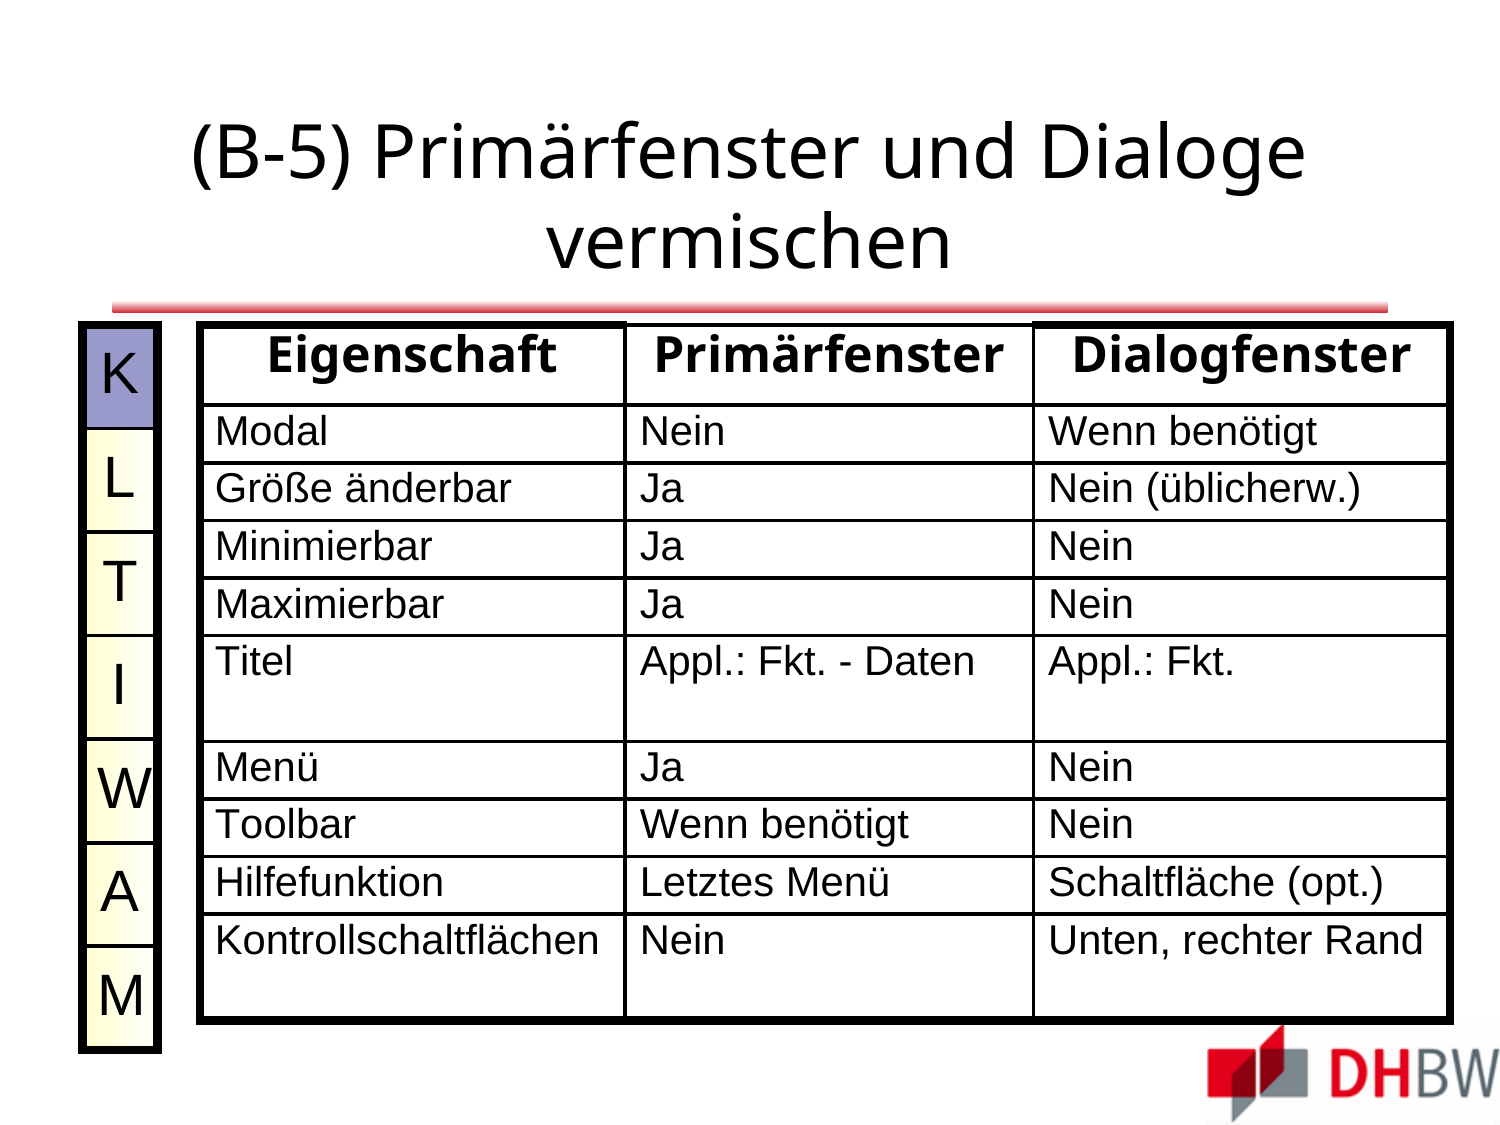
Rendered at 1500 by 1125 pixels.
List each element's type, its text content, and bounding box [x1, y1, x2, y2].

table_cell Nein [627, 916, 1032, 1016]
table_cell Appl.: Fkt. [1035, 637, 1446, 740]
table_cell Modal [204, 407, 623, 461]
table_cell M [87, 948, 153, 1046]
table_cell W [87, 741, 153, 841]
title (B-5) Primärfenster und Dialoge vermischen [112, 96, 1388, 292]
table_cell I [87, 637, 153, 737]
table_cell Nein [627, 407, 1032, 461]
picture [1206, 1021, 1500, 1125]
table_cell Toolbar [204, 801, 623, 855]
table_cell Minimierbar [204, 522, 623, 576]
table_cell Hilfefunktion [204, 858, 623, 912]
table_cell T [87, 534, 153, 634]
table_header Dialogfenster [1035, 329, 1446, 403]
table_header K [87, 329, 153, 427]
table_cell A [87, 845, 153, 944]
table_cell Größe änderbar [204, 465, 623, 519]
table_cell Wenn benötigt [1035, 407, 1446, 461]
table_cell Maximierbar [204, 580, 623, 634]
table_cell Titel [204, 637, 623, 740]
table_cell Nein [1035, 743, 1446, 797]
table_header Eigenschaft [204, 329, 623, 403]
table_header Primärfenster [627, 327, 1032, 403]
table_cell Nein [1035, 580, 1446, 634]
table_cell Ja [627, 522, 1032, 576]
table_cell Menü [204, 743, 623, 797]
table_cell Nein (üblicherw.) [1035, 465, 1446, 519]
table_cell Schaltfläche (opt.) [1035, 858, 1446, 912]
table_cell Unten, rechter Rand [1035, 916, 1446, 1016]
table_cell Wenn benötigt [627, 801, 1032, 855]
table_cell Ja [627, 743, 1032, 797]
table_cell Appl.: Fkt. - Daten [627, 637, 1032, 740]
table_cell Nein [1035, 522, 1446, 576]
table_cell L [87, 430, 153, 530]
table_cell Kontrollschaltflächen [204, 916, 623, 1016]
table_cell Ja [627, 580, 1032, 634]
table_cell Nein [1035, 801, 1446, 855]
table_cell Letztes Menü [627, 858, 1032, 912]
table_cell Ja [627, 465, 1032, 519]
